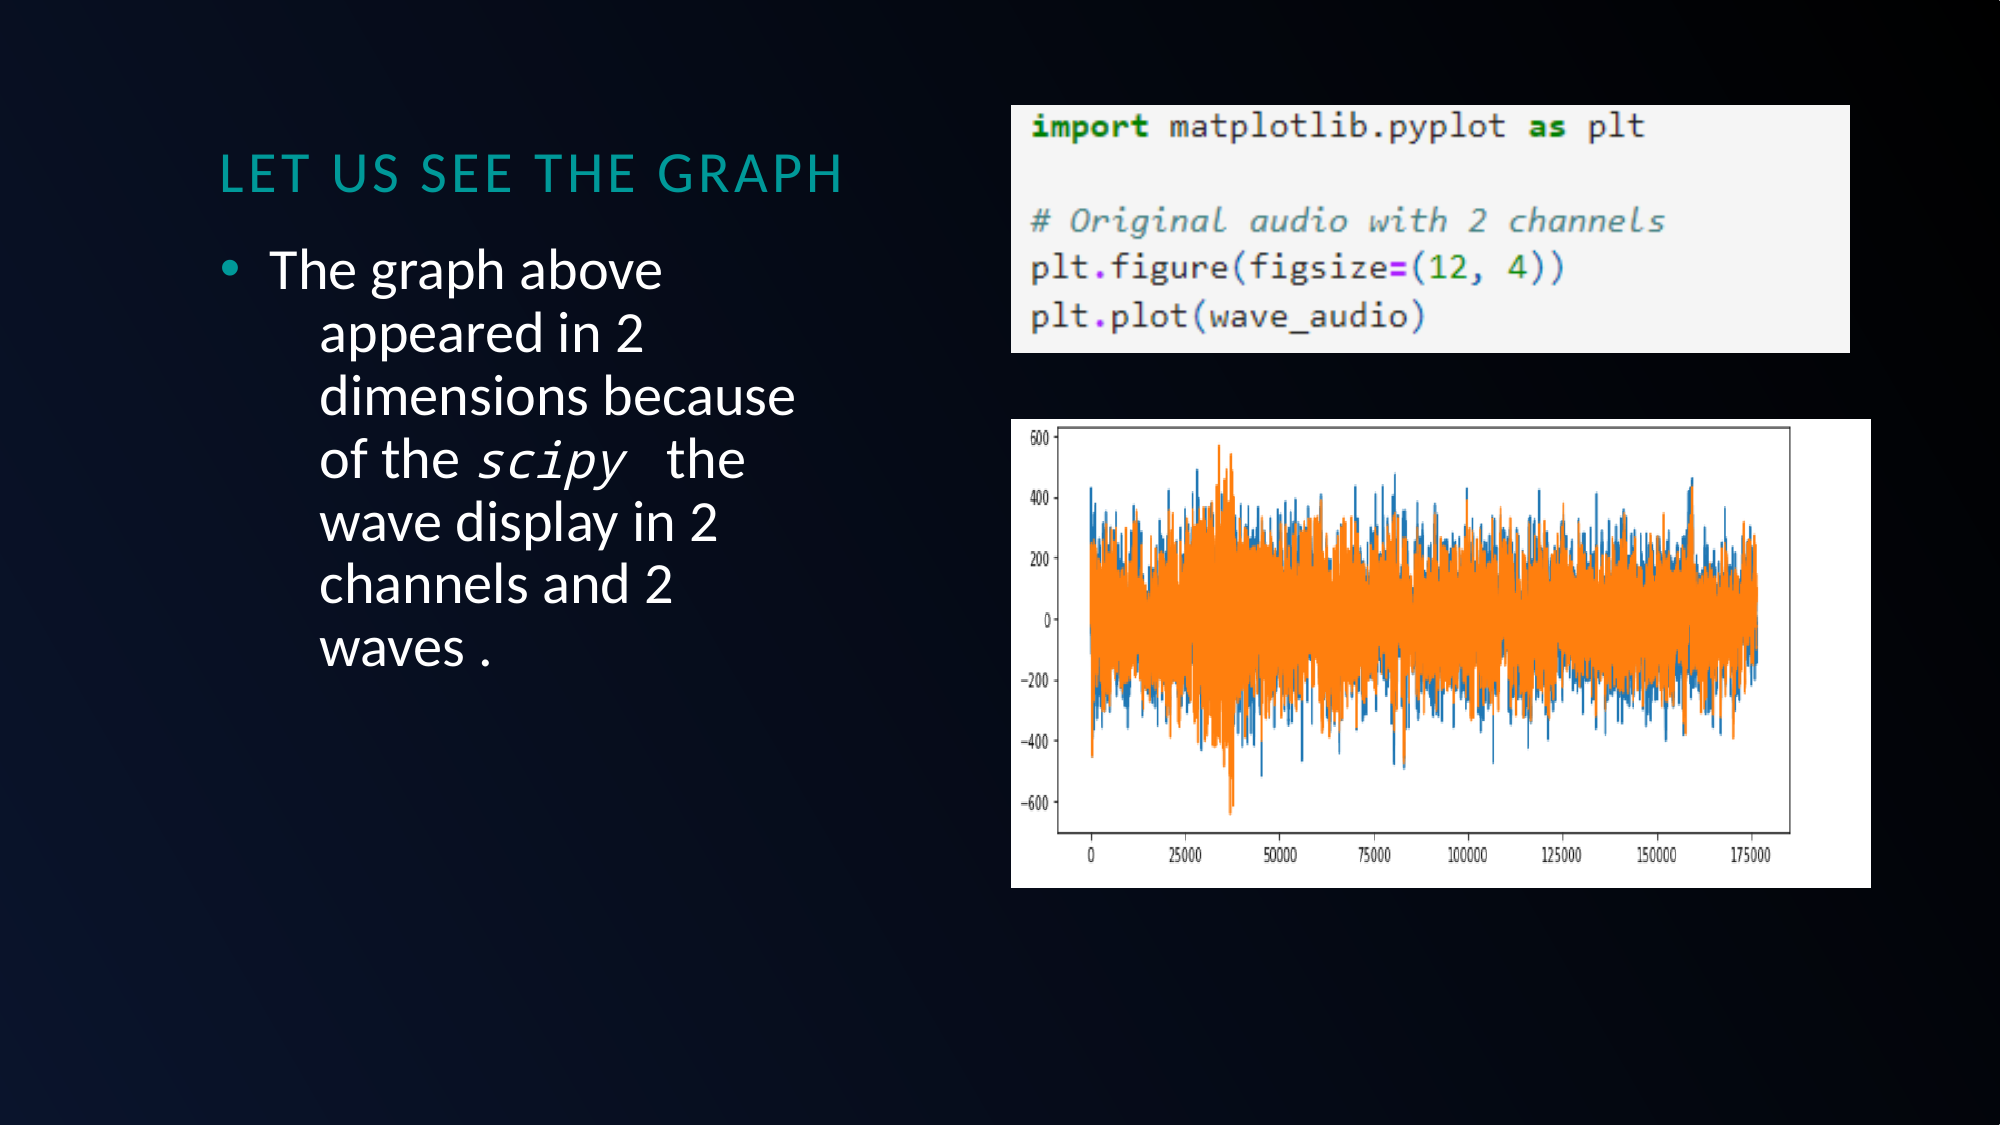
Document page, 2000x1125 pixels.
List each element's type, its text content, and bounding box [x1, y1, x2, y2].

picture [1011, 419, 1871, 888]
title Let us see the graph [199, 105, 867, 215]
picture [1011, 105, 1850, 353]
list The graph above appeared in 2 dimensions because of the scipy the wave display in 2 channels and 2 waves . [199, 229, 867, 1013]
